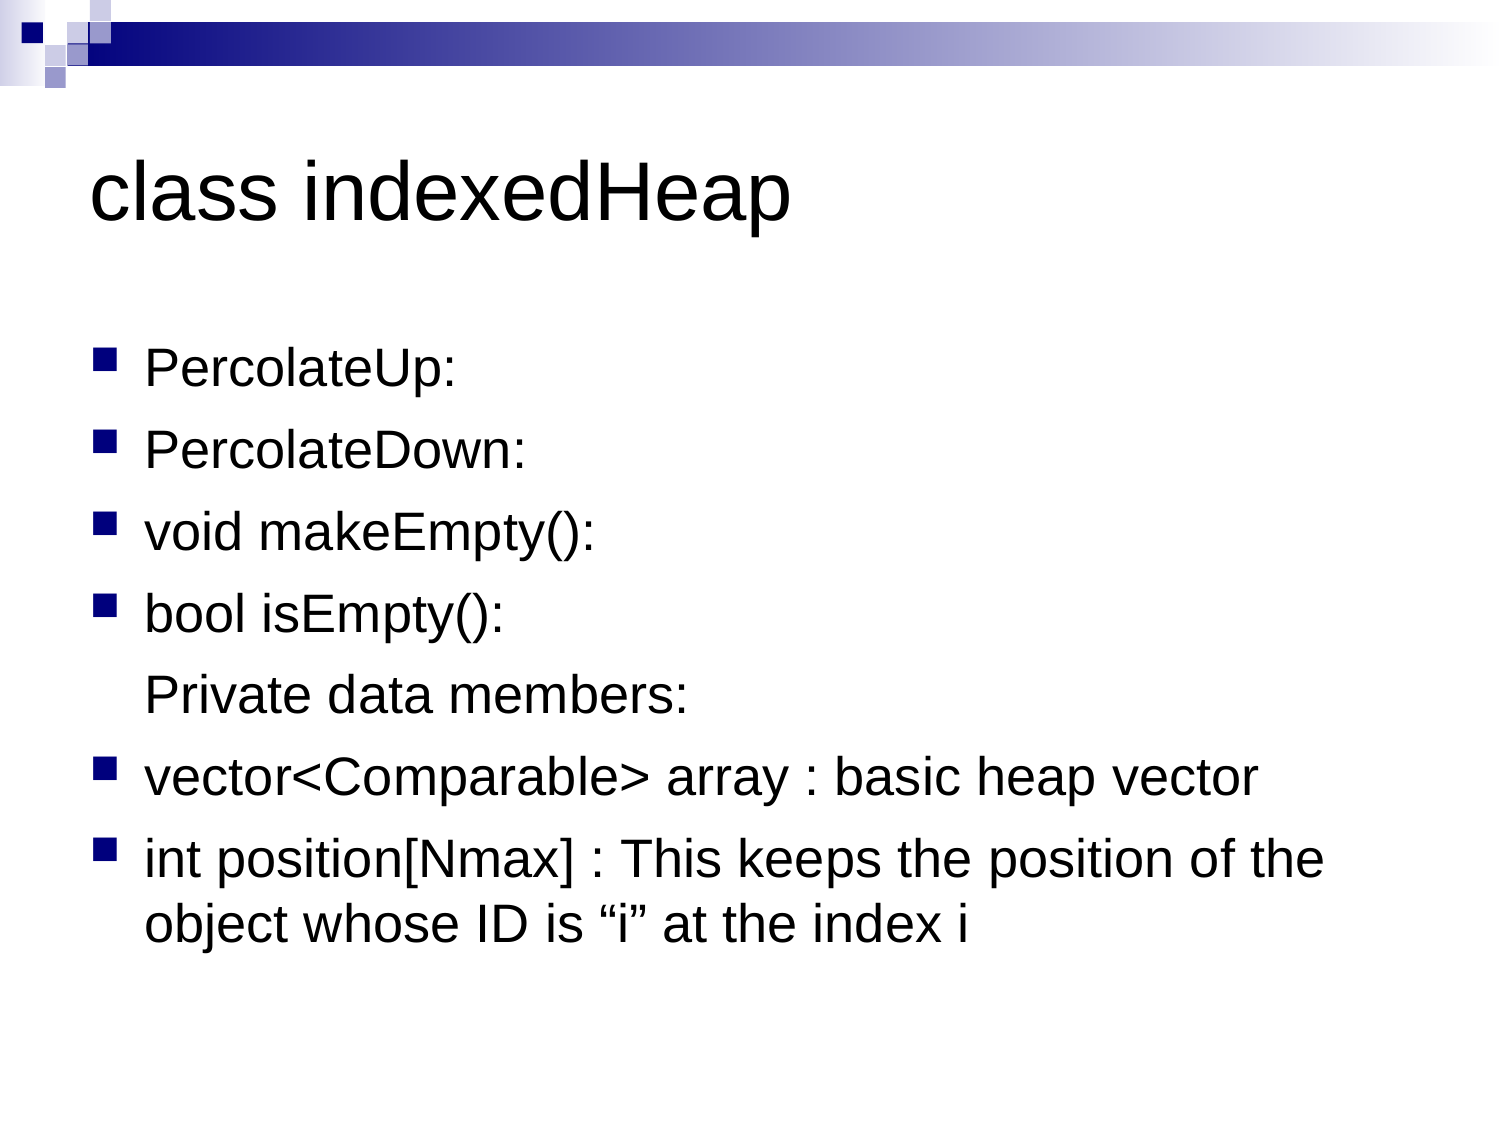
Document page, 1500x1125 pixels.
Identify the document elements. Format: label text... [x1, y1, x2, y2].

title class indexedHeap [75, 75, 1426, 301]
list PercolateUp: PercolateDown: void makeEmpty(): bool isEmpty(): Private data members: vector<Comparable> array : basic heap vector int position[Nmax] : This keeps the position of the object whose ID is “i” at the index i [75, 324, 1426, 1042]
